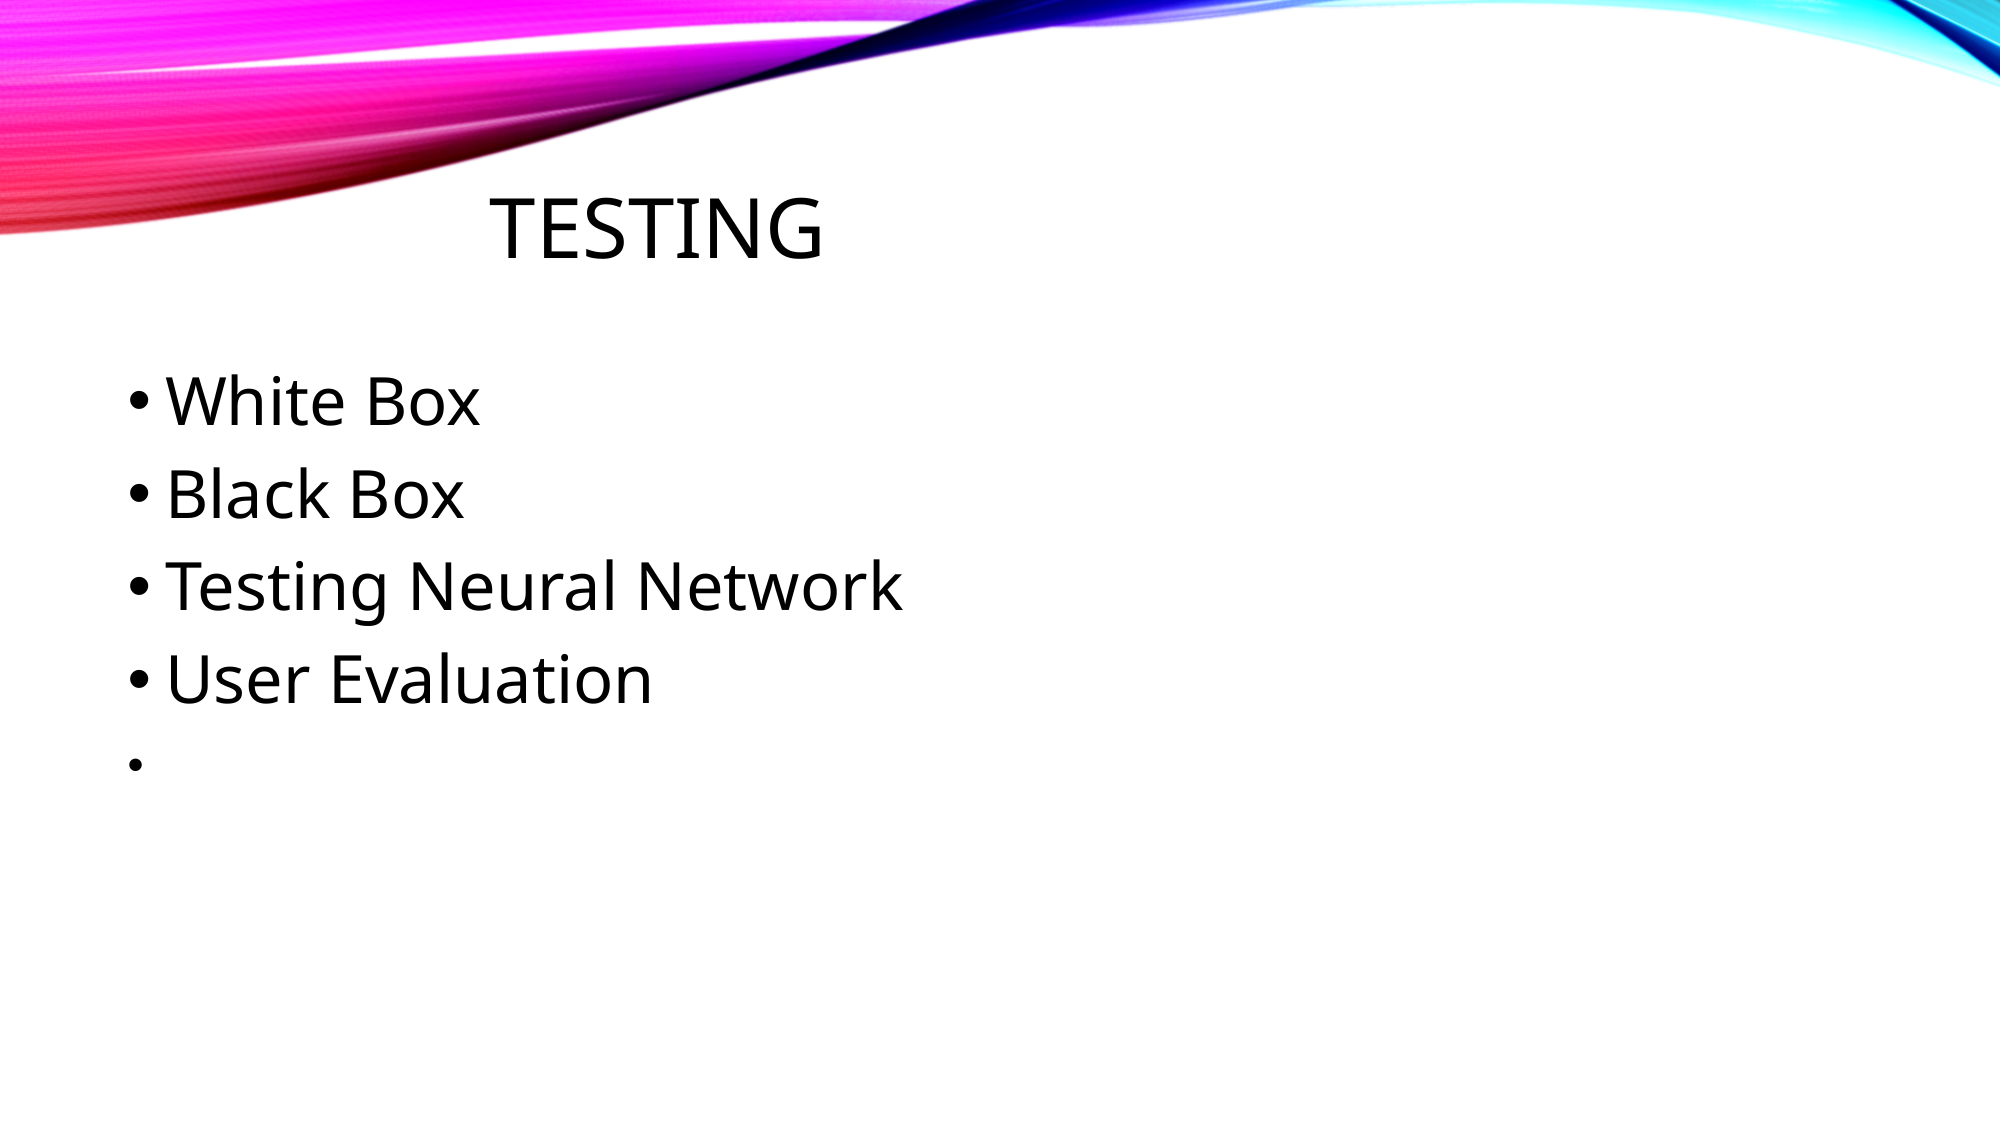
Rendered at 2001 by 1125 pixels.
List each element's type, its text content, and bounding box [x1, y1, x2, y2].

list White Box Black Box Testing Neural Network User Evaluation [112, 360, 1888, 1021]
title Testing [474, 125, 1888, 338]
